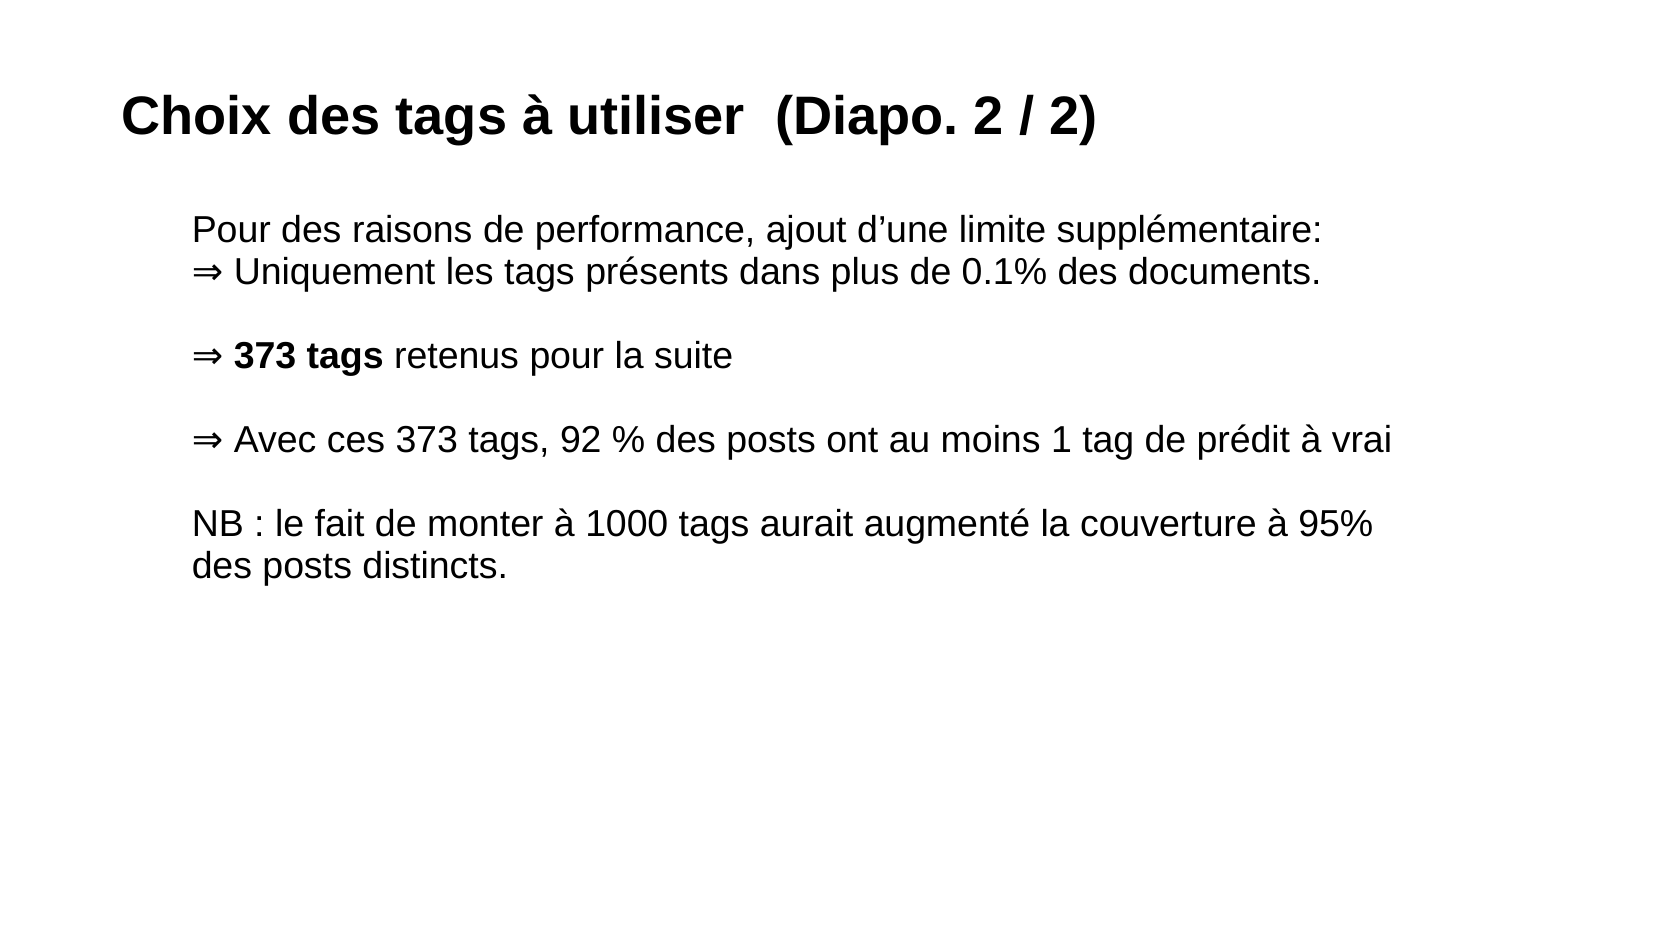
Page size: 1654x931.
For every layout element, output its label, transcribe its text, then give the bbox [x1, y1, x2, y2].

text_box Pour des raisons de performance, ajout d’une limite supplémentaire: ⇒ Uniquement les tags présents dans plus de 0.1% des documents. ⇒ 373 tags retenus pour la suite ⇒ Avec ces 373 tags, 92 % des posts ont au moins 1 tag de prédit à vrai NB : le fait de monter à 1000 tags aurait augmenté la couverture à 95% des posts distincts. [177, 200, 1441, 720]
text_box Choix des tags à utiliser (Diapo. 2 / 2) [106, 78, 1114, 154]
